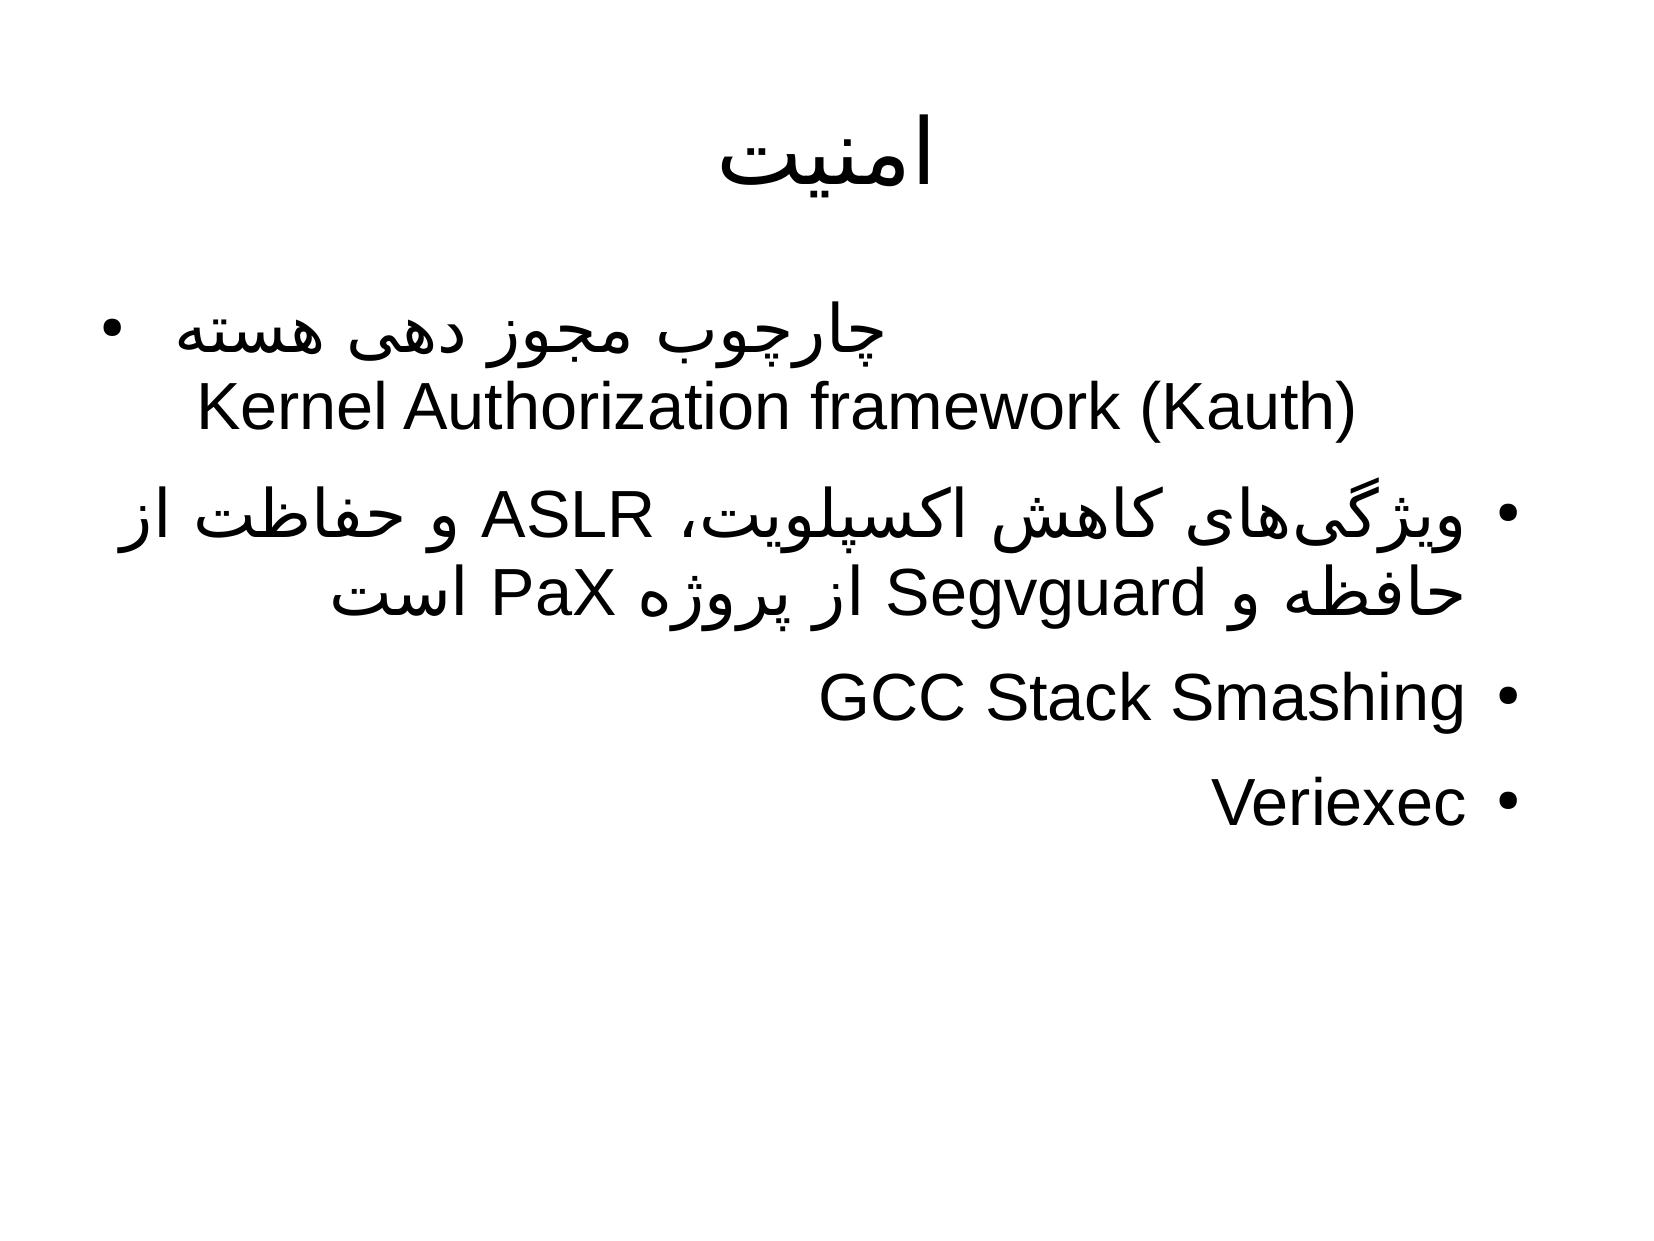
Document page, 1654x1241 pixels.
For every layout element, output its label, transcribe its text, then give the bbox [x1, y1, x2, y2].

title امنیت [82, 49, 1571, 257]
list چارچوب مجوز دهی هسته Kernel Authorization framework (Kauth) ویژگی‌های کاهش اکسپلویت، ASLR و حفاظت از حافظه و Segvguard از پروژه PaX است GCC Stack Smashing Veriexec [82, 290, 1538, 1010]
